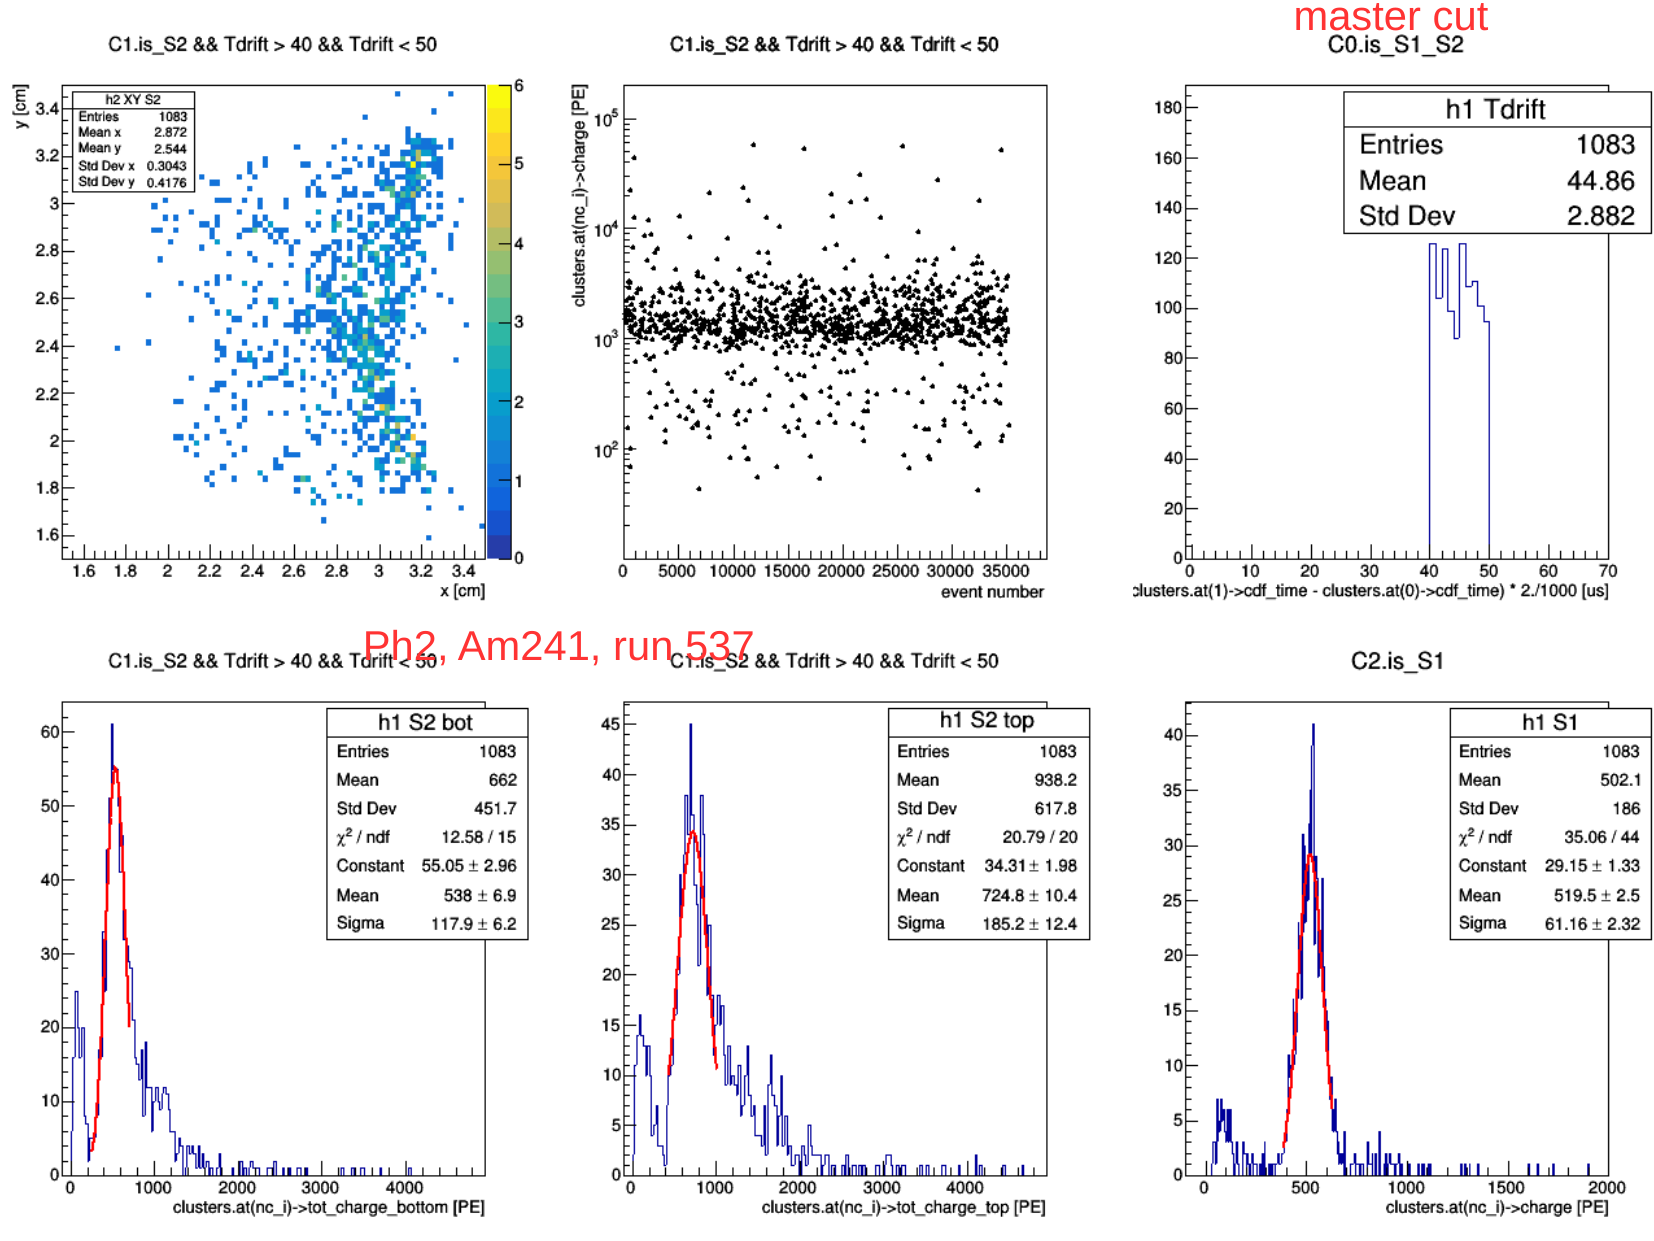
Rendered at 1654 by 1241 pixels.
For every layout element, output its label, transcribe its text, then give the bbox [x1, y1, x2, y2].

picture [6, 20, 1654, 1226]
text_box Ph2, Am241, run 537 [218, 615, 901, 751]
text_box master cut [1050, 0, 1654, 121]
